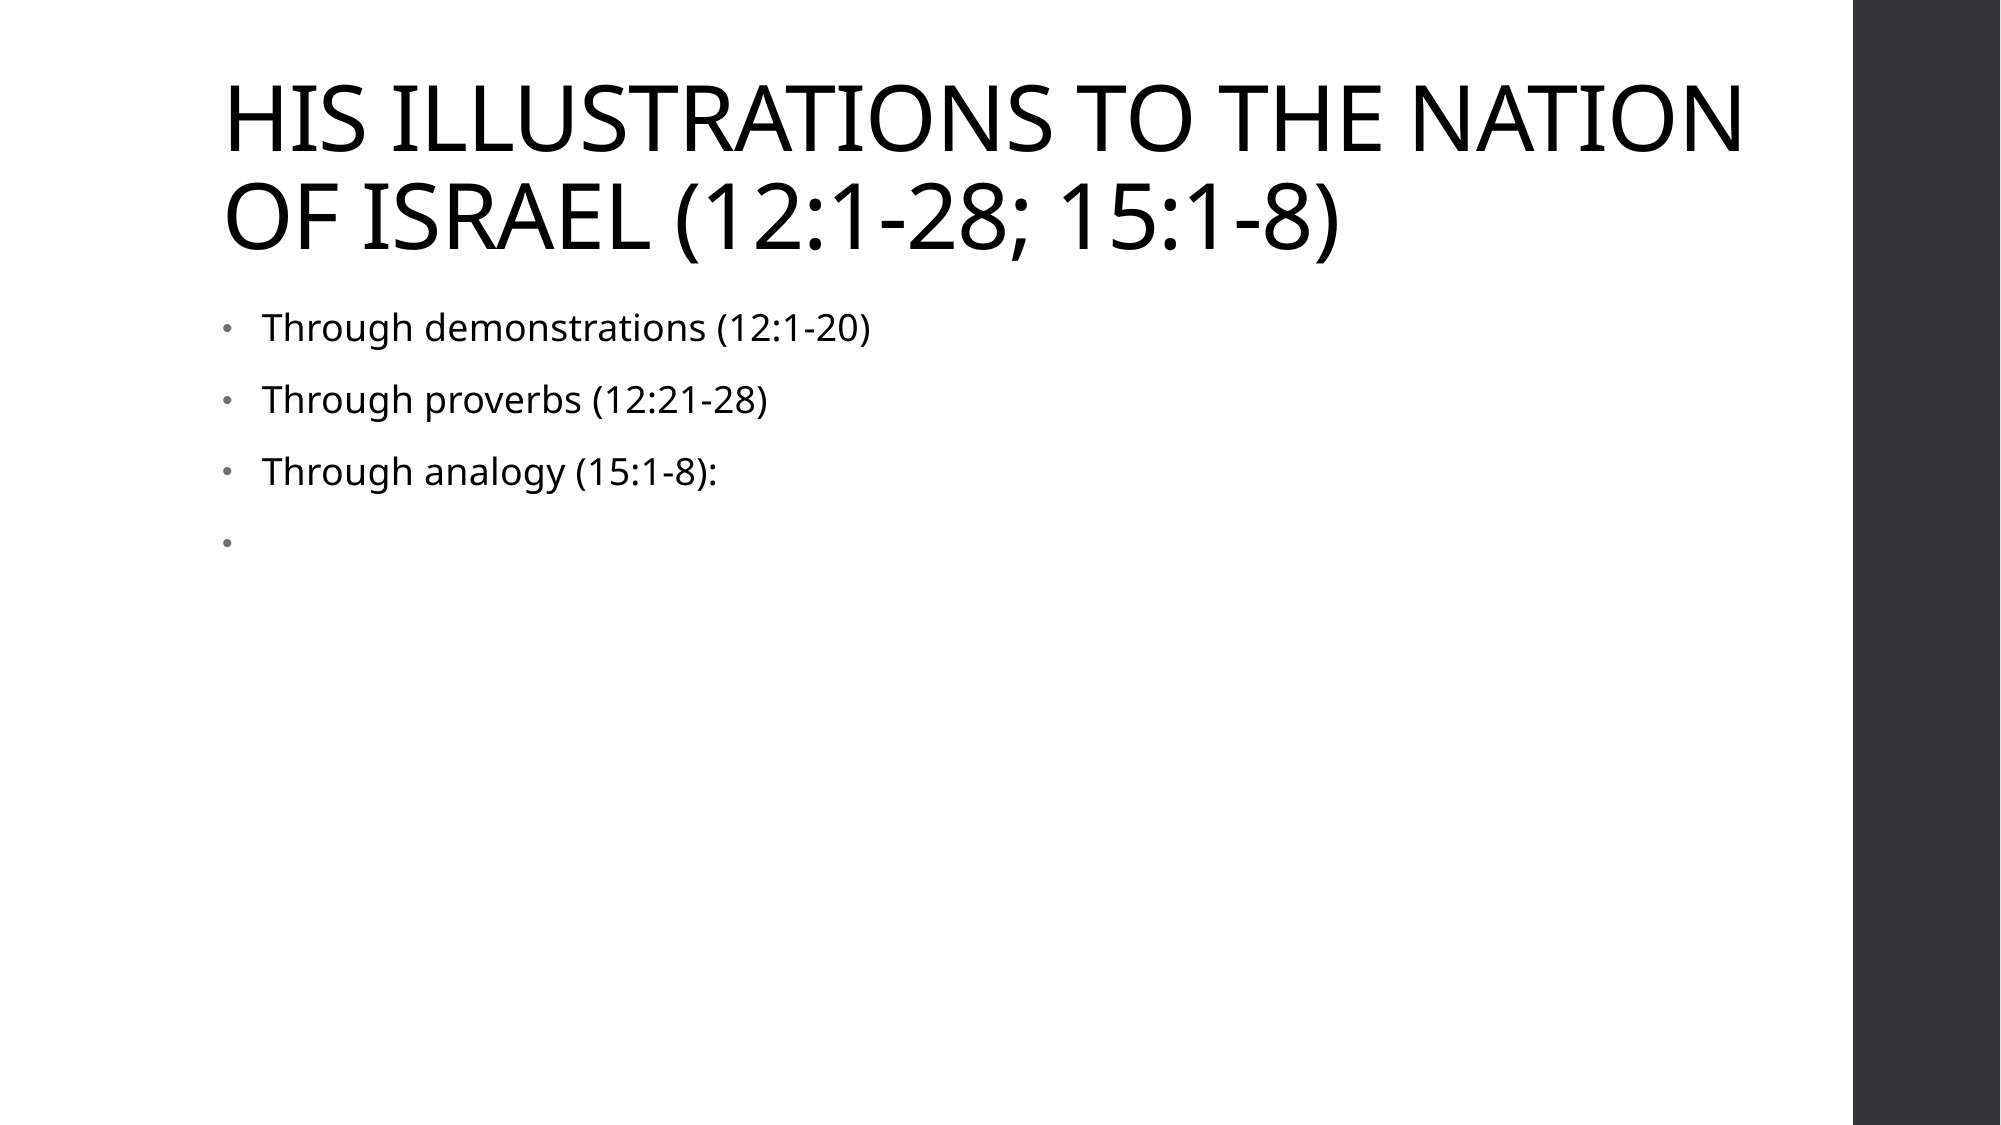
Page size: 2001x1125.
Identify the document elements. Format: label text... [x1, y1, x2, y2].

list Through demonstrations (12:1-20) Through proverbs (12:21-28) Through analogy (15:1-8): [206, 299, 1617, 1014]
title HIS ILLUSTRATIONS TO THE NATION OF ISRAEL (12:1-28; 15:1-8) [206, 60, 1797, 278]
